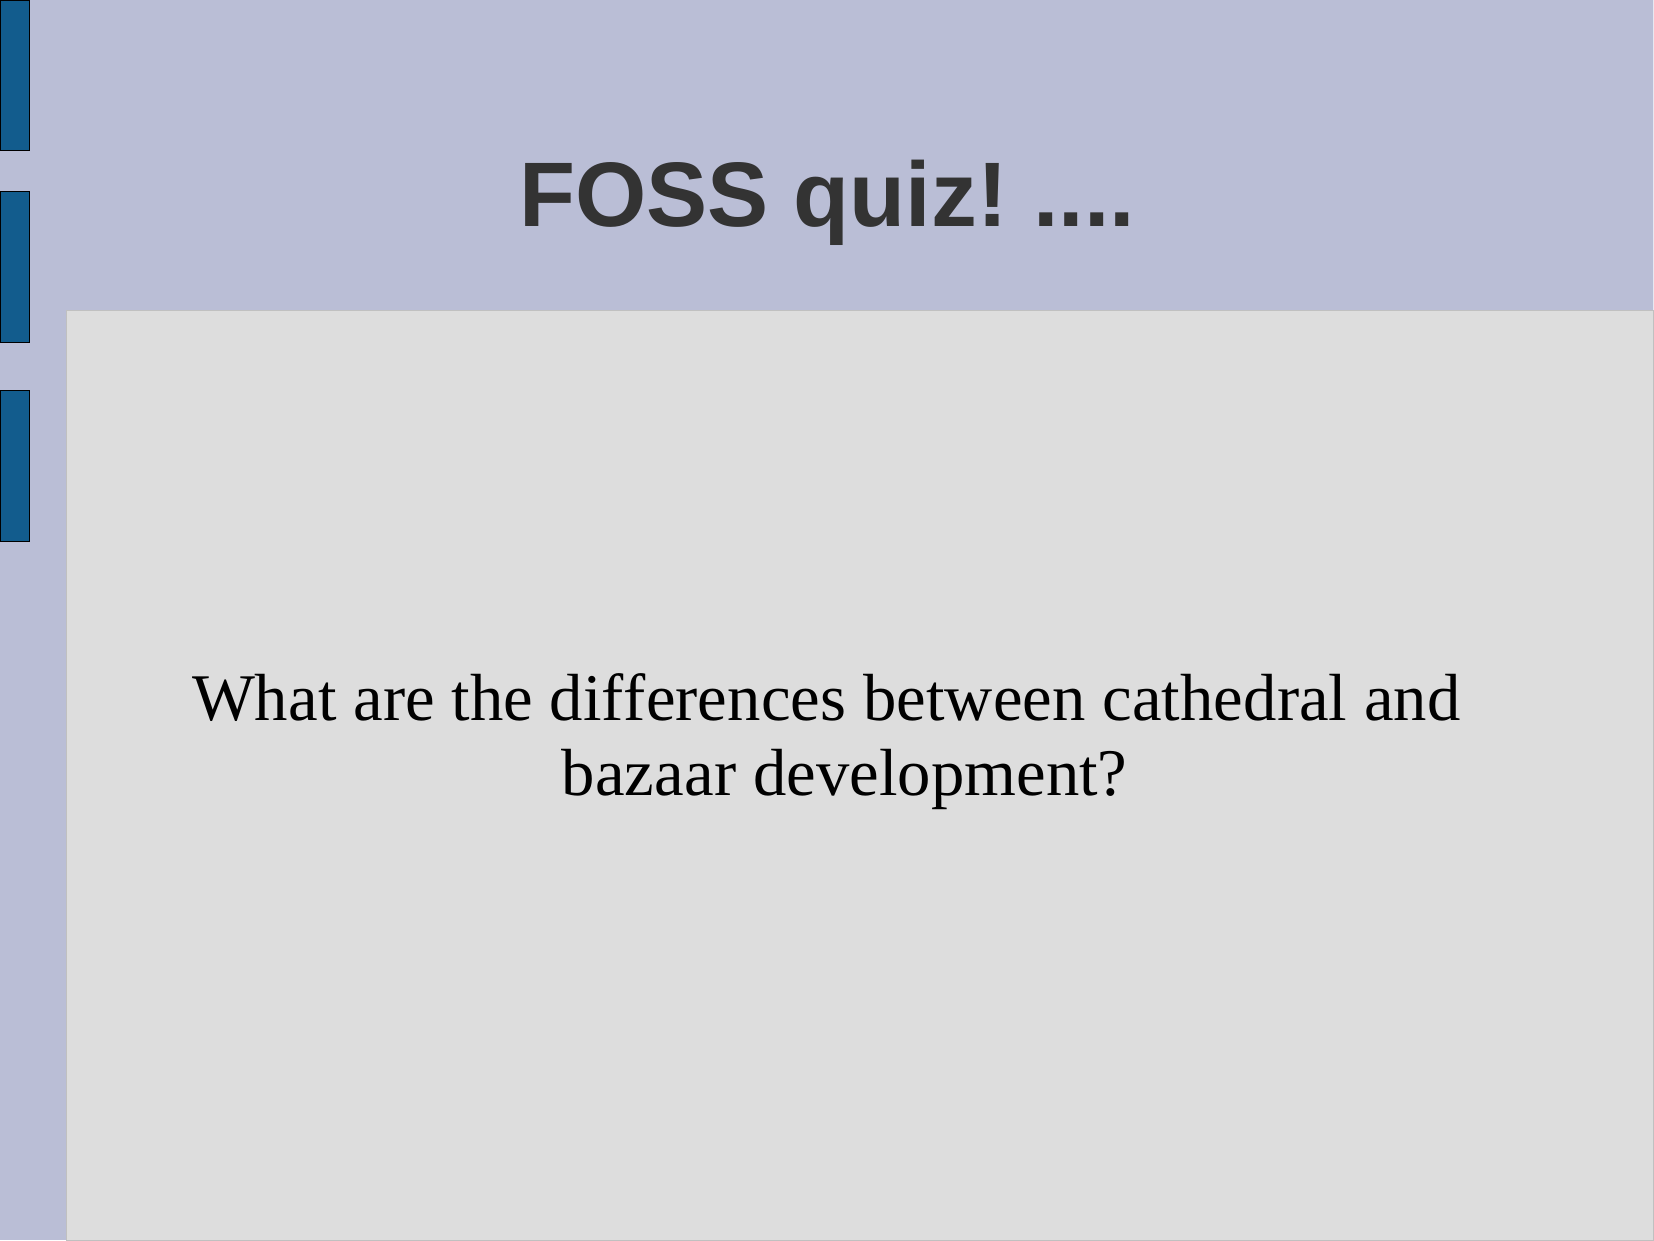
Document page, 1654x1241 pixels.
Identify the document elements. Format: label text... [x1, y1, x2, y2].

subtitle What are the differences between cathedral and bazaar development? [121, 352, 1534, 1119]
title FOSS quiz! .... [121, 98, 1534, 291]
